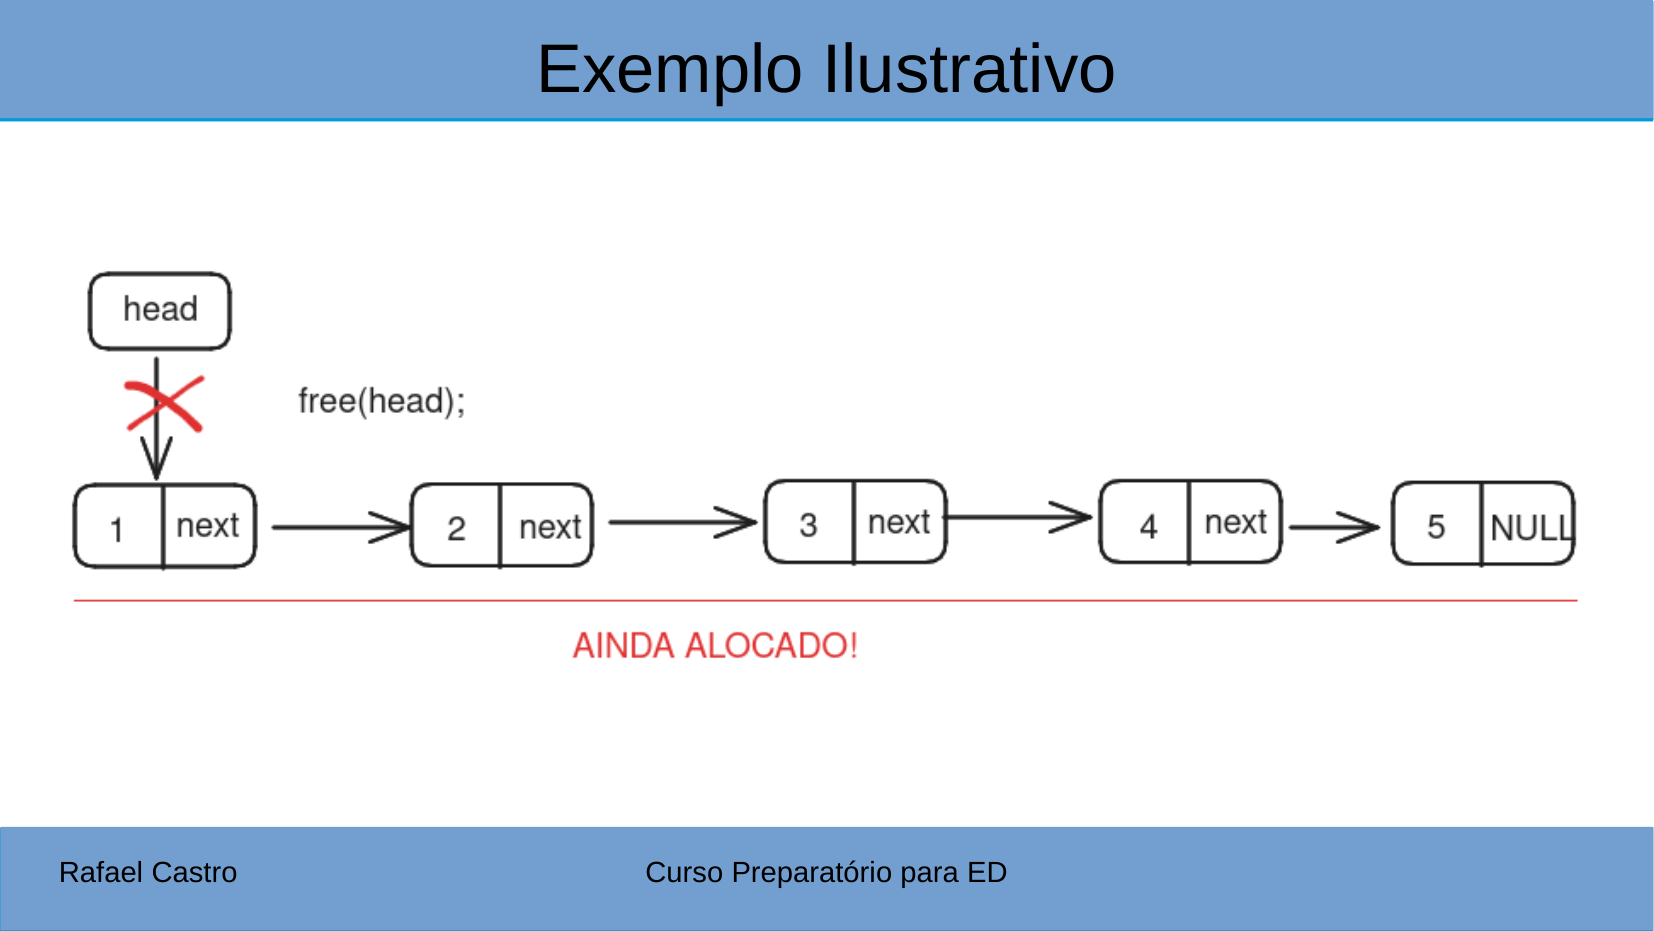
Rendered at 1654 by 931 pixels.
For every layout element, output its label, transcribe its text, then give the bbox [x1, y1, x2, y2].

title Exemplo Ilustrativo [59, 29, 1595, 108]
picture [59, 258, 1595, 687]
